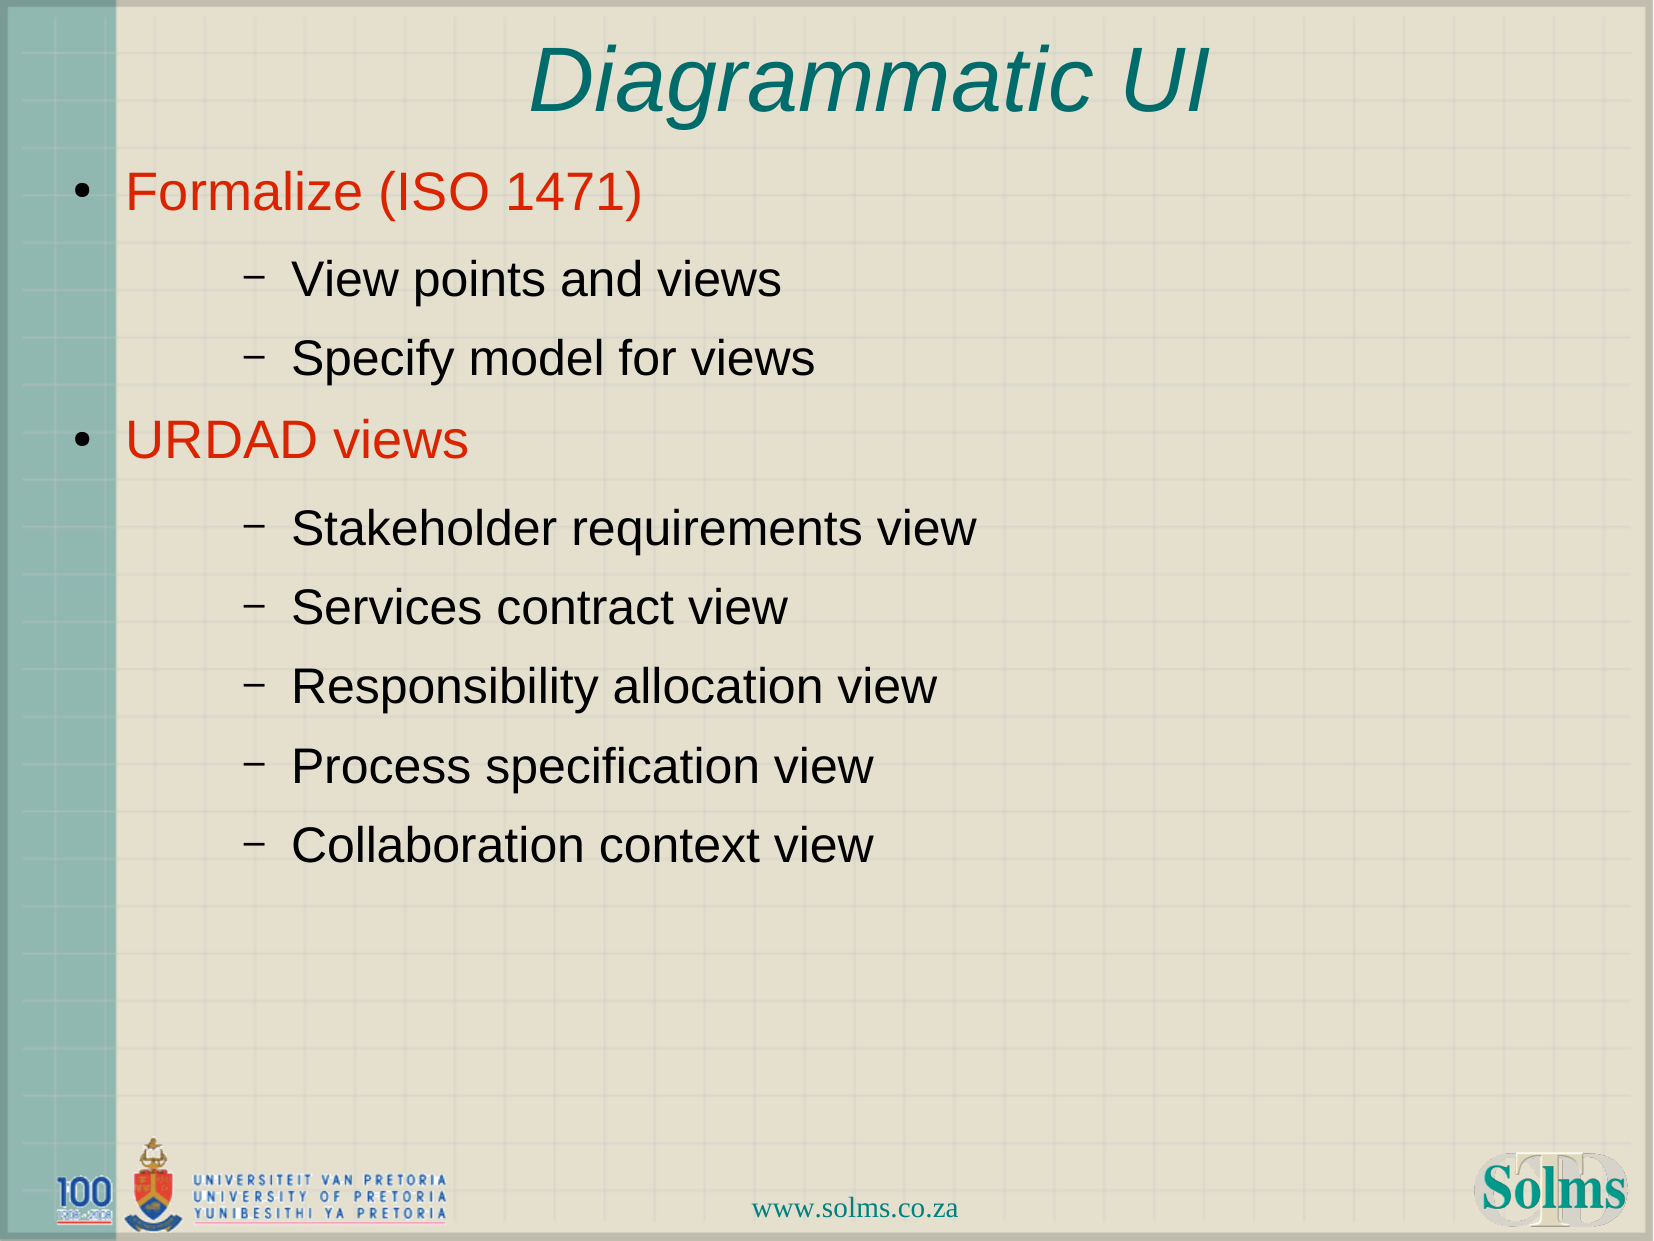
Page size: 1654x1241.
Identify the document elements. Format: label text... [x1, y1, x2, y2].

title Diagrammatic UI [112, 26, 1629, 134]
list Formalize (ISO 1471) View points and views Specify model for views URDAD views Stakeholder requirements view Services contract view Responsibility allocation view Process specification view Collaboration context view [54, 161, 1653, 1232]
picture [0, 0, 1654, 1241]
